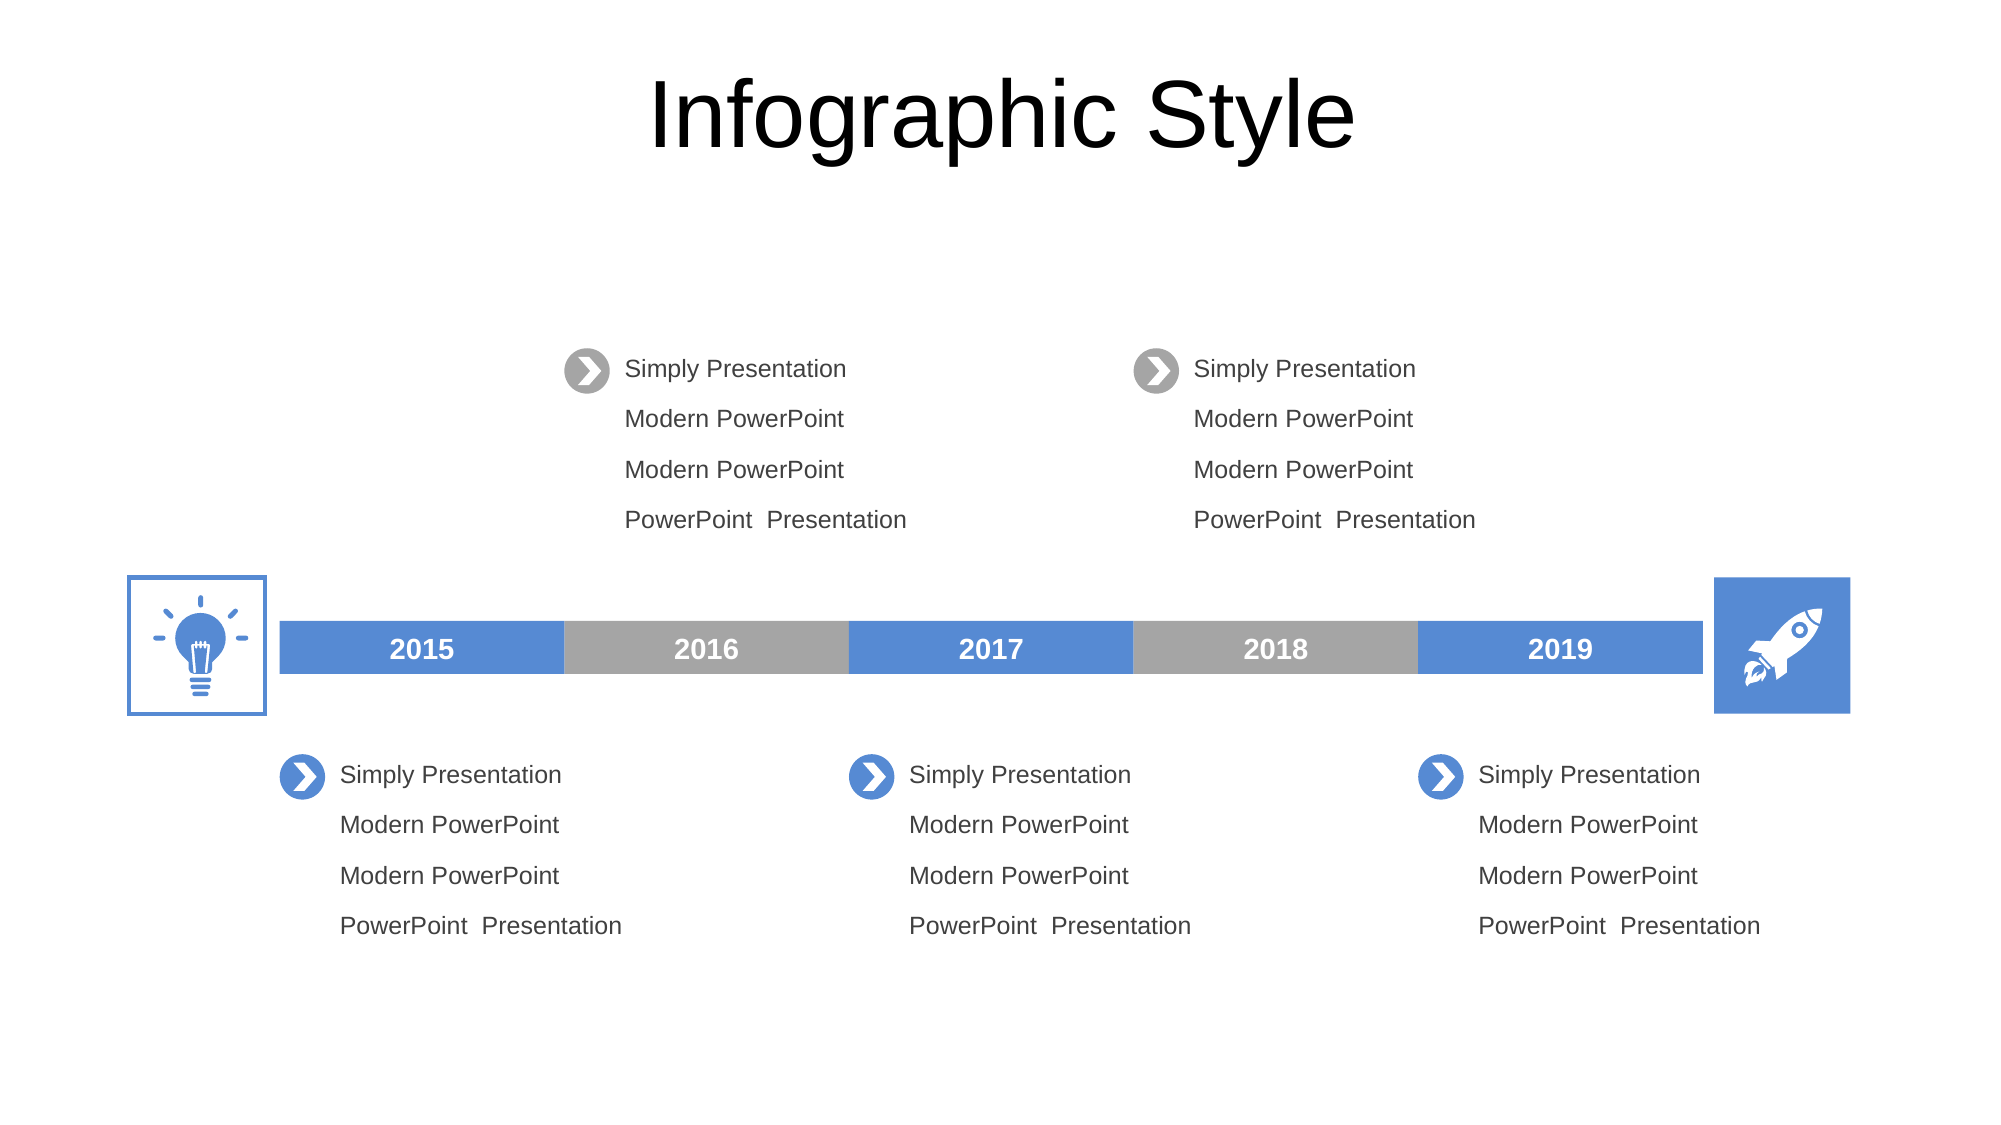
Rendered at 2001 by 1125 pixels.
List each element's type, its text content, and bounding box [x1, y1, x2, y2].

text_box [1418, 754, 1463, 800]
text_box [153, 635, 166, 641]
text_box Modern PowerPoint [325, 801, 642, 846]
text_box [1133, 348, 1178, 394]
text_box Modern PowerPoint [1178, 395, 1496, 441]
text_box Simply Presentation [609, 344, 927, 390]
text_box PowerPoint Presentation [1463, 902, 1781, 948]
text_box [189, 677, 212, 683]
text_box [279, 754, 325, 800]
text_box 2015 [279, 620, 565, 674]
text_box Modern PowerPoint [609, 395, 927, 441]
text_box [227, 608, 238, 619]
text_box Simply Presentation [894, 750, 1211, 796]
text_box [175, 612, 226, 674]
text_box PowerPoint Presentation [325, 902, 642, 948]
text_box Modern PowerPoint [1178, 445, 1496, 491]
text_box Modern PowerPoint [325, 851, 642, 897]
text_box [564, 348, 609, 394]
text_box 2018 [1133, 620, 1418, 674]
text_box [192, 691, 209, 697]
text_box Modern PowerPoint [894, 801, 1211, 846]
text_box [235, 635, 249, 641]
text_box PowerPoint Presentation [609, 496, 927, 542]
text_box 2017 [848, 620, 1133, 674]
text_box Simply Presentation [325, 750, 642, 796]
text_box Modern PowerPoint [894, 851, 1211, 897]
text_box Modern PowerPoint [1463, 801, 1781, 846]
text_box Simply Presentation [1178, 344, 1496, 390]
text_box [190, 684, 211, 690]
text_box PowerPoint Presentation [894, 902, 1211, 948]
text_box [198, 595, 204, 608]
text_box 2016 [565, 620, 848, 674]
text_box [848, 754, 894, 800]
text_box Simply Presentation [1463, 750, 1781, 796]
text_box PowerPoint Presentation [1178, 496, 1496, 542]
text_box Modern PowerPoint [609, 445, 927, 491]
text_box 2019 [1418, 620, 1703, 674]
text_box [1714, 577, 1851, 714]
text_box Modern PowerPoint [1463, 851, 1781, 897]
text_box [163, 608, 174, 619]
list Infographic Style [53, 55, 1952, 175]
